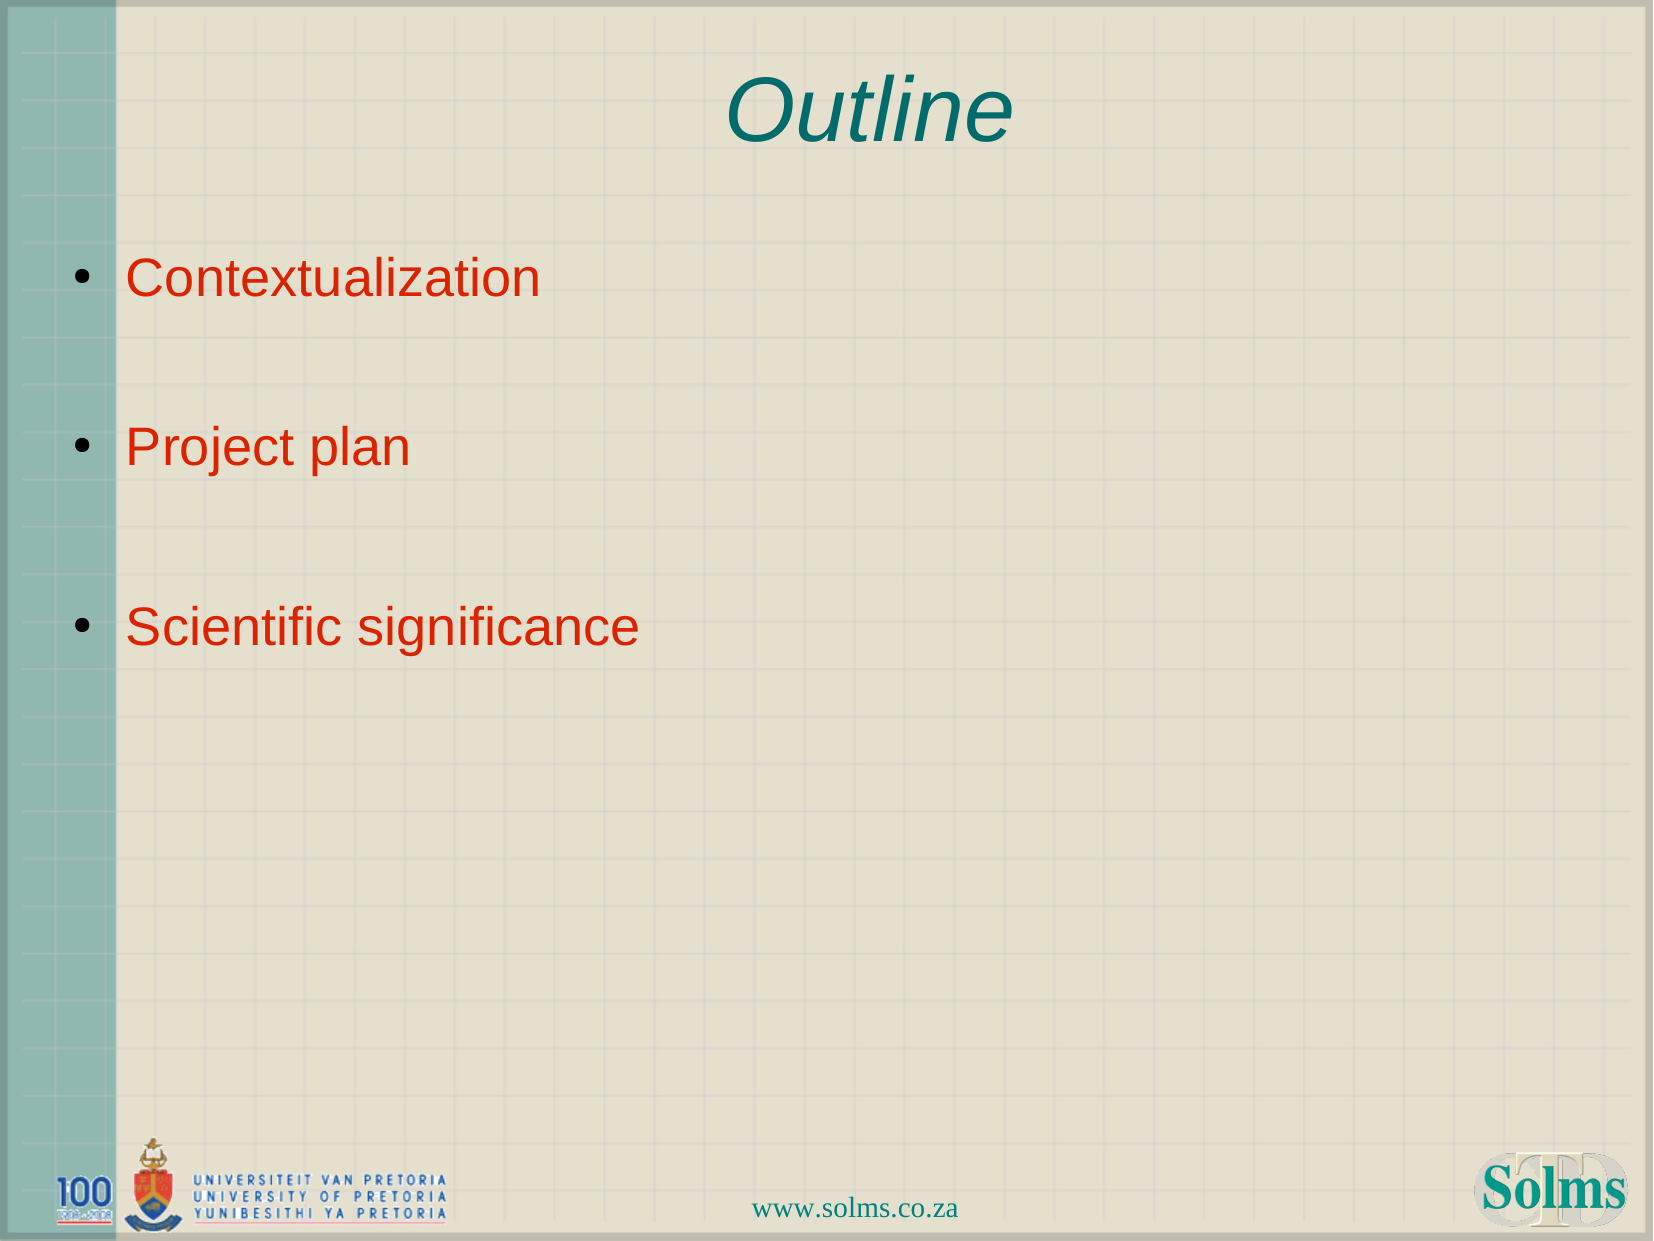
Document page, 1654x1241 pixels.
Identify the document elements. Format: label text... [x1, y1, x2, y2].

picture [0, 0, 1654, 1241]
list Contextualization Project plan Scientific significance [54, 247, 1571, 1065]
title Outline [112, 18, 1629, 200]
